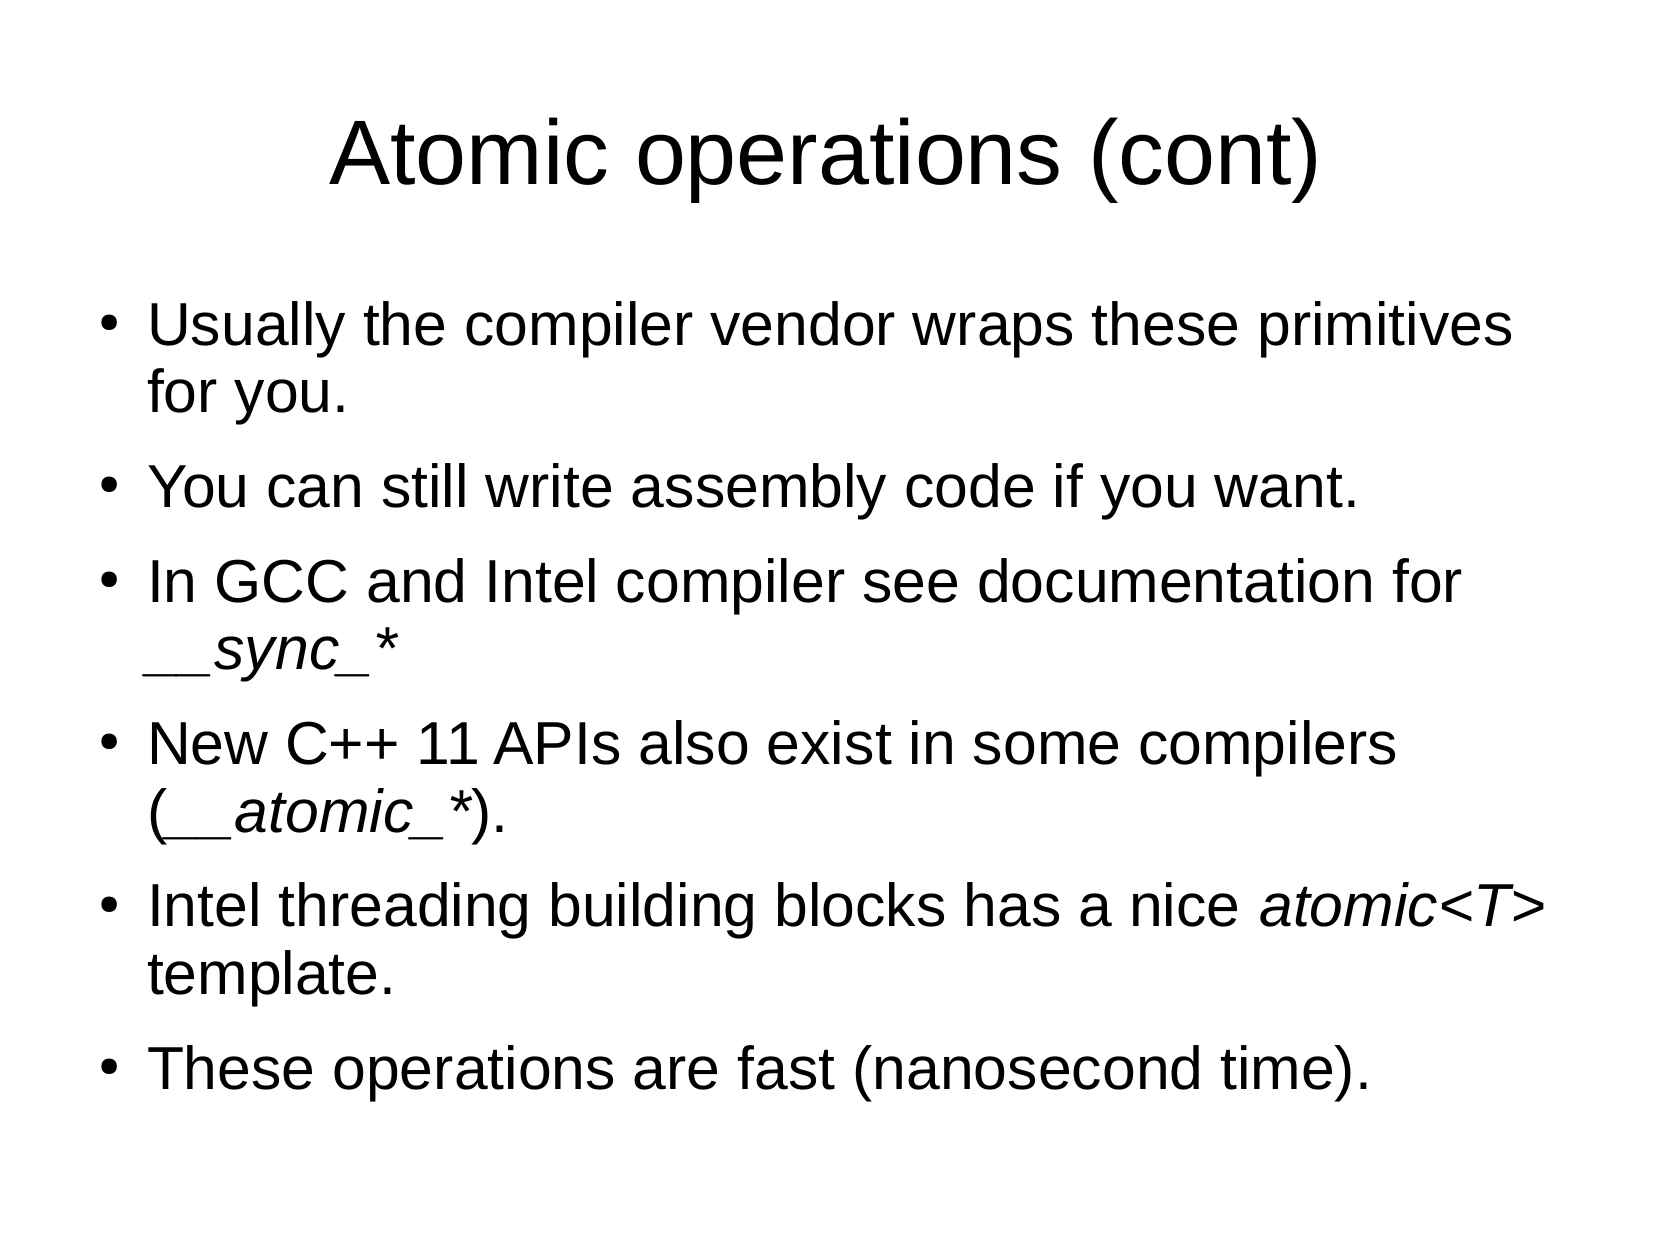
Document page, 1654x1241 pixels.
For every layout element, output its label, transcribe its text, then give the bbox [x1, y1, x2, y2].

list Usually the compiler vendor wraps these primitives for you. You can still write assembly code if you want. In GCC and Intel compiler see documentation for __sync_* New C++ 11 APIs also exist in some compilers (__atomic_*). Intel threading building blocks has a nice atomic<T> template. These operations are fast (nanosecond time). [82, 290, 1571, 1109]
title Atomic operations (cont) [82, 49, 1571, 257]
